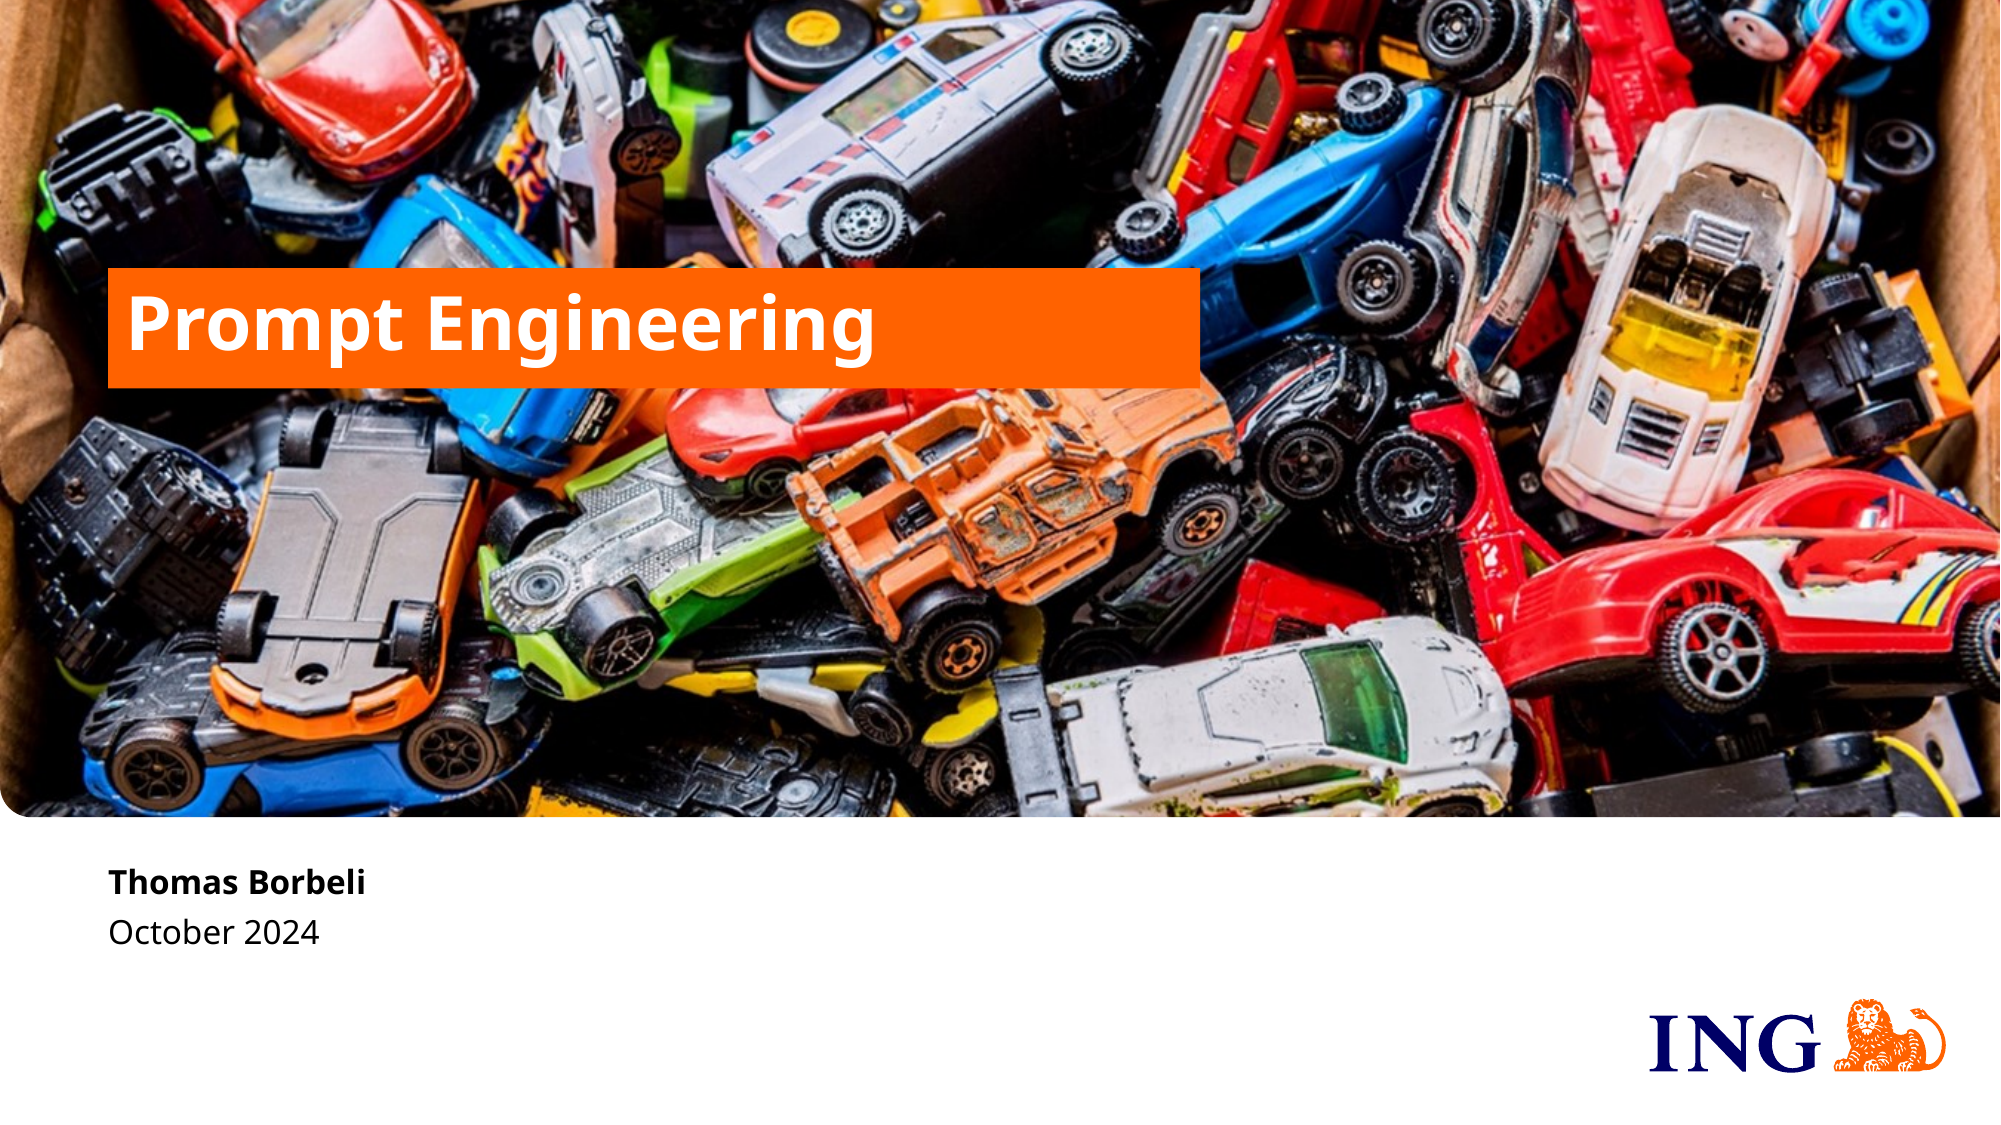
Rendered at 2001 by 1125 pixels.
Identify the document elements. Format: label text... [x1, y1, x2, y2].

subtitle Thomas Borbeli [108, 865, 971, 914]
list October 2024 [108, 916, 971, 965]
title Prompt Engineering [108, 268, 1201, 389]
text_box [0, 0, 2000, 818]
